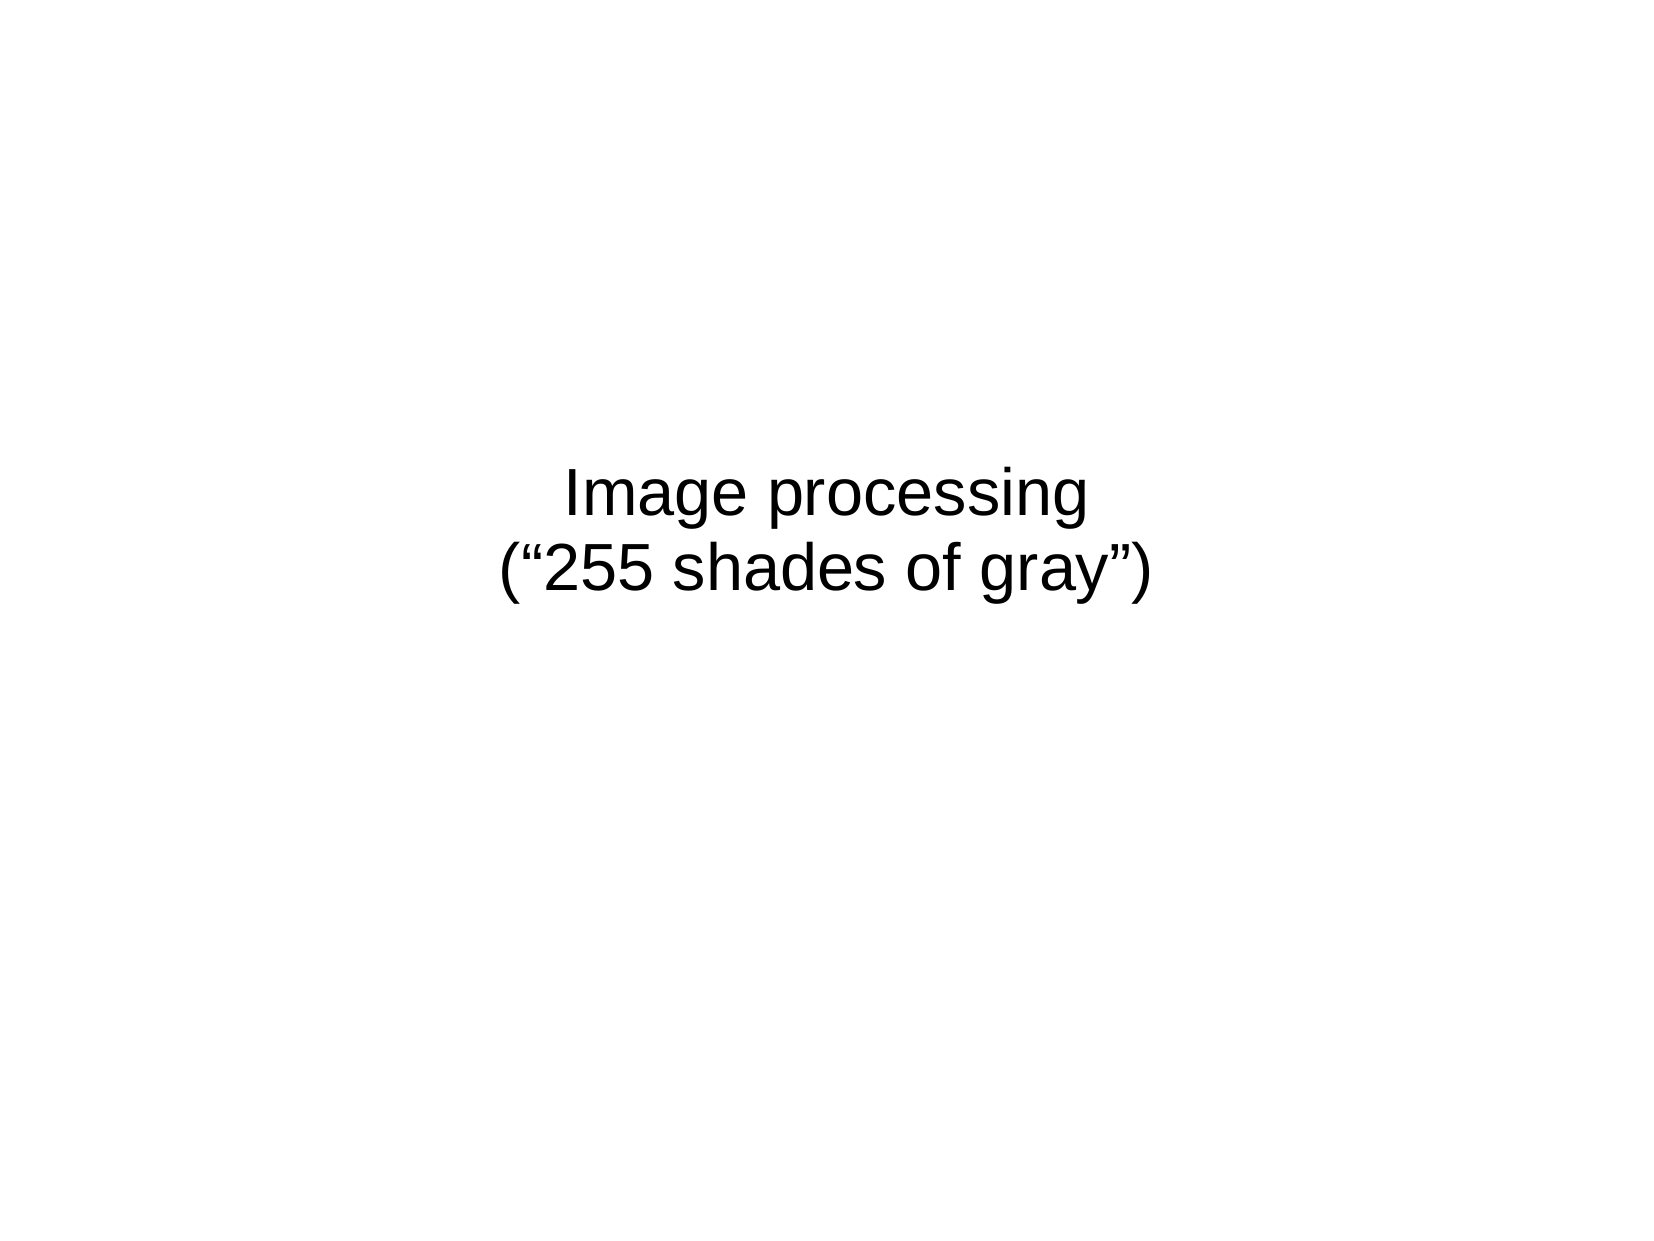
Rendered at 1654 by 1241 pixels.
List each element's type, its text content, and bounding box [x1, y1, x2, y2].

subtitle Image processing (“255 shades of gray”) [82, 49, 1571, 1010]
